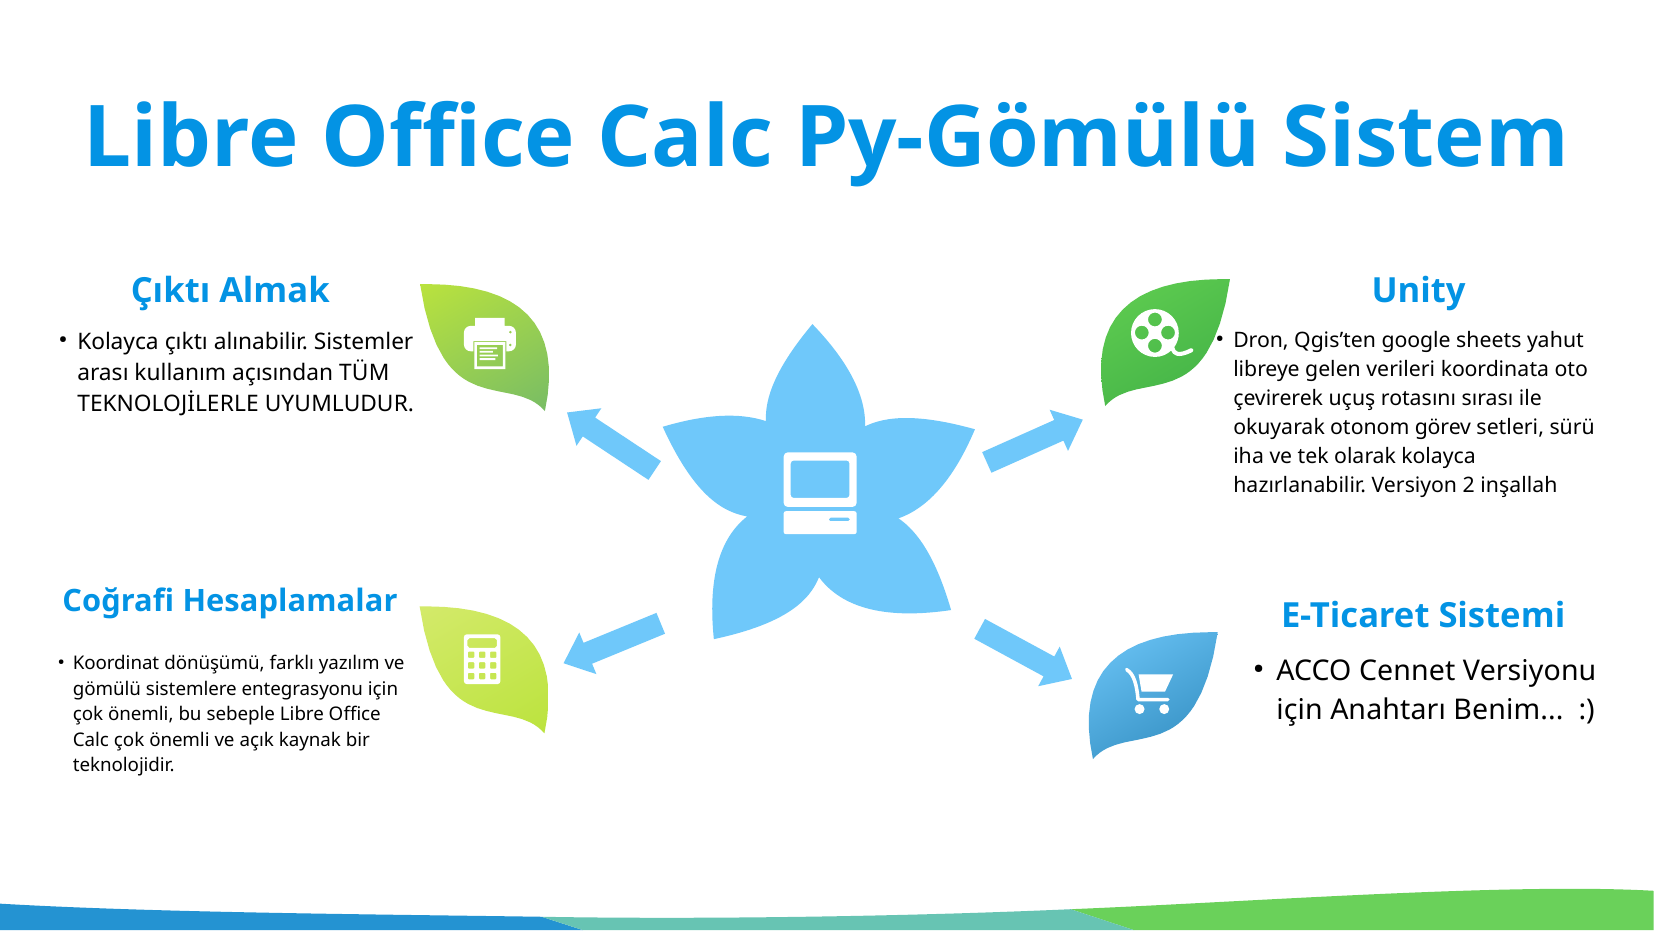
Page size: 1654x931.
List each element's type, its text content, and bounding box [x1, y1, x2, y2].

list ACCO Cennet Versiyonu için Anahtarı Benim... :) [1246, 649, 1601, 739]
list Dron, Qgis’ten google sheets yahut libreye gelen verileri koordinata oto çevirerek uçuş rotasını sırası ile okuyarak otonom görev setleri, sürü iha ve tek olarak kolayca hazırlanabilir. Versiyon 2 inşallah [1210, 324, 1601, 502]
text_box [567, 408, 661, 480]
text_box [420, 284, 550, 412]
list Kolayca çıktı alınabilir. Sistemler arası kullanım açısından TÜM TEKNOLOJİLERLE UYUMLUDUR. [53, 324, 421, 473]
subtitle Unity [1246, 265, 1601, 313]
text_box [563, 612, 666, 675]
text_box [982, 409, 1083, 473]
text_box [419, 606, 549, 734]
text_box [1088, 632, 1218, 760]
title Libre Office Calc Py-Gömülü Sistem [82, 59, 1571, 207]
text_box [662, 324, 975, 640]
text_box [1101, 279, 1231, 407]
subtitle E-Ticaret Sistemi [1246, 590, 1601, 638]
text_box [974, 618, 1072, 687]
subtitle Coğrafi Hesaplamalar [53, 561, 408, 638]
list Koordinat dönüşümü, farklı yazılım ve gömülü sistemlere entegrasyonu için çok önemli, bu sebeple Libre Office Calc çok önemli ve açık kaynak bir teknolojidir. [53, 649, 408, 798]
subtitle Çıktı Almak [53, 265, 408, 313]
